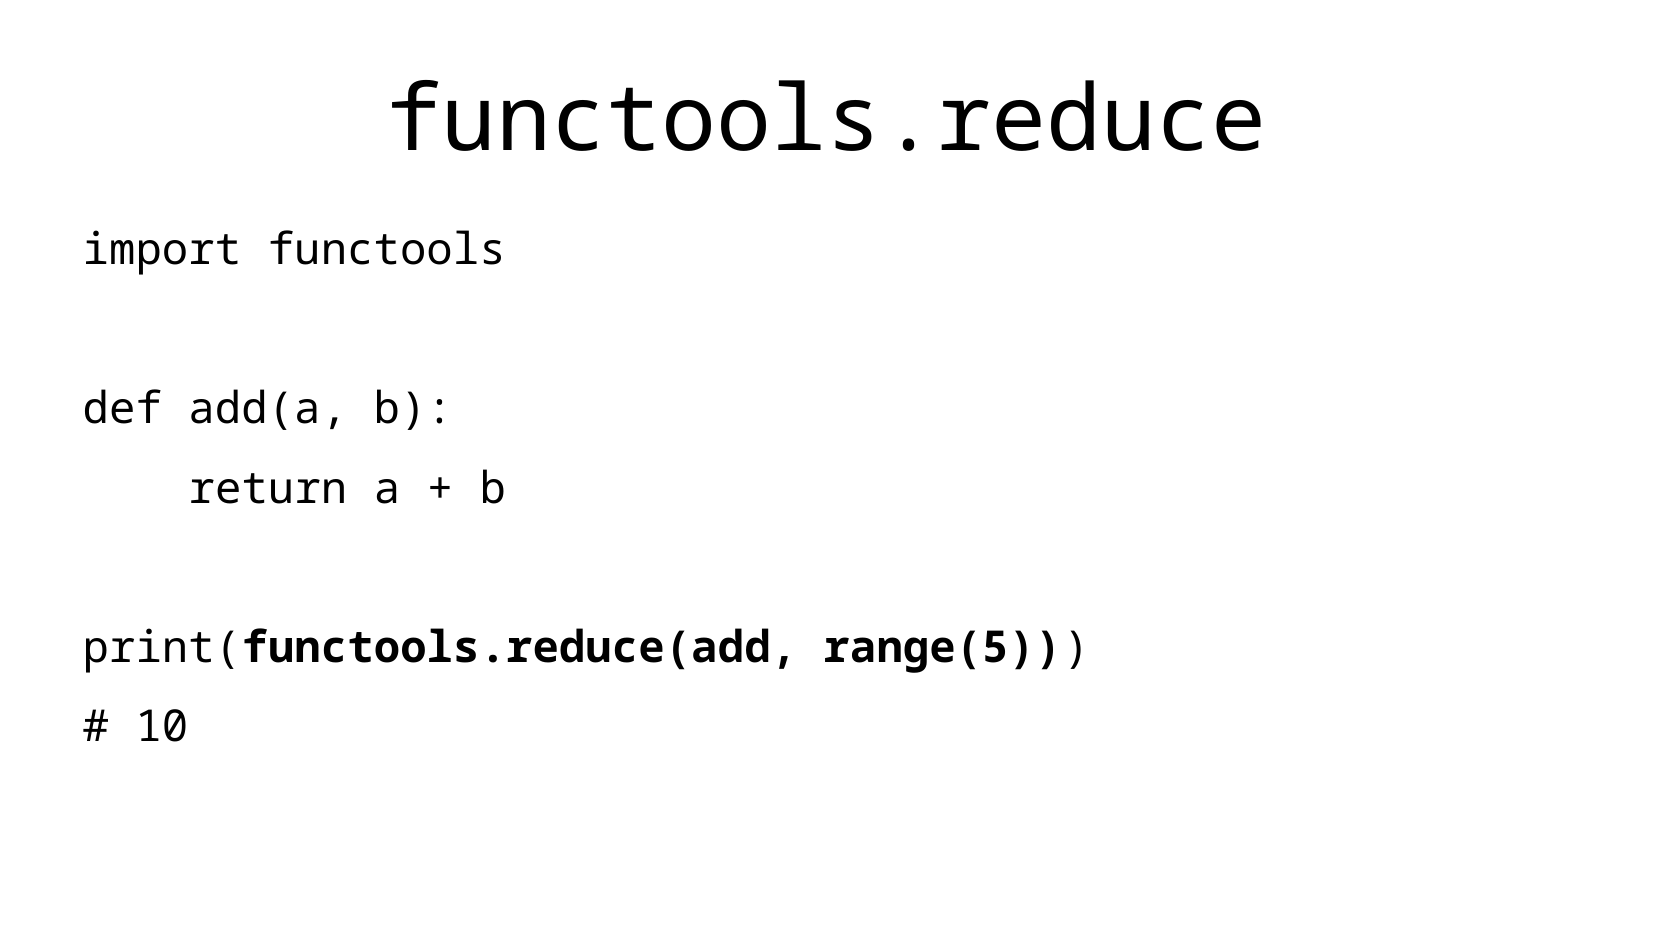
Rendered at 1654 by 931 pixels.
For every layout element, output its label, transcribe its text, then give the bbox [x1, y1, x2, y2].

title functools.reduce [82, 37, 1571, 193]
list import functools def add(a, b): return a + b print(functools.reduce(add, range(5))) # 10 [82, 217, 1571, 758]
